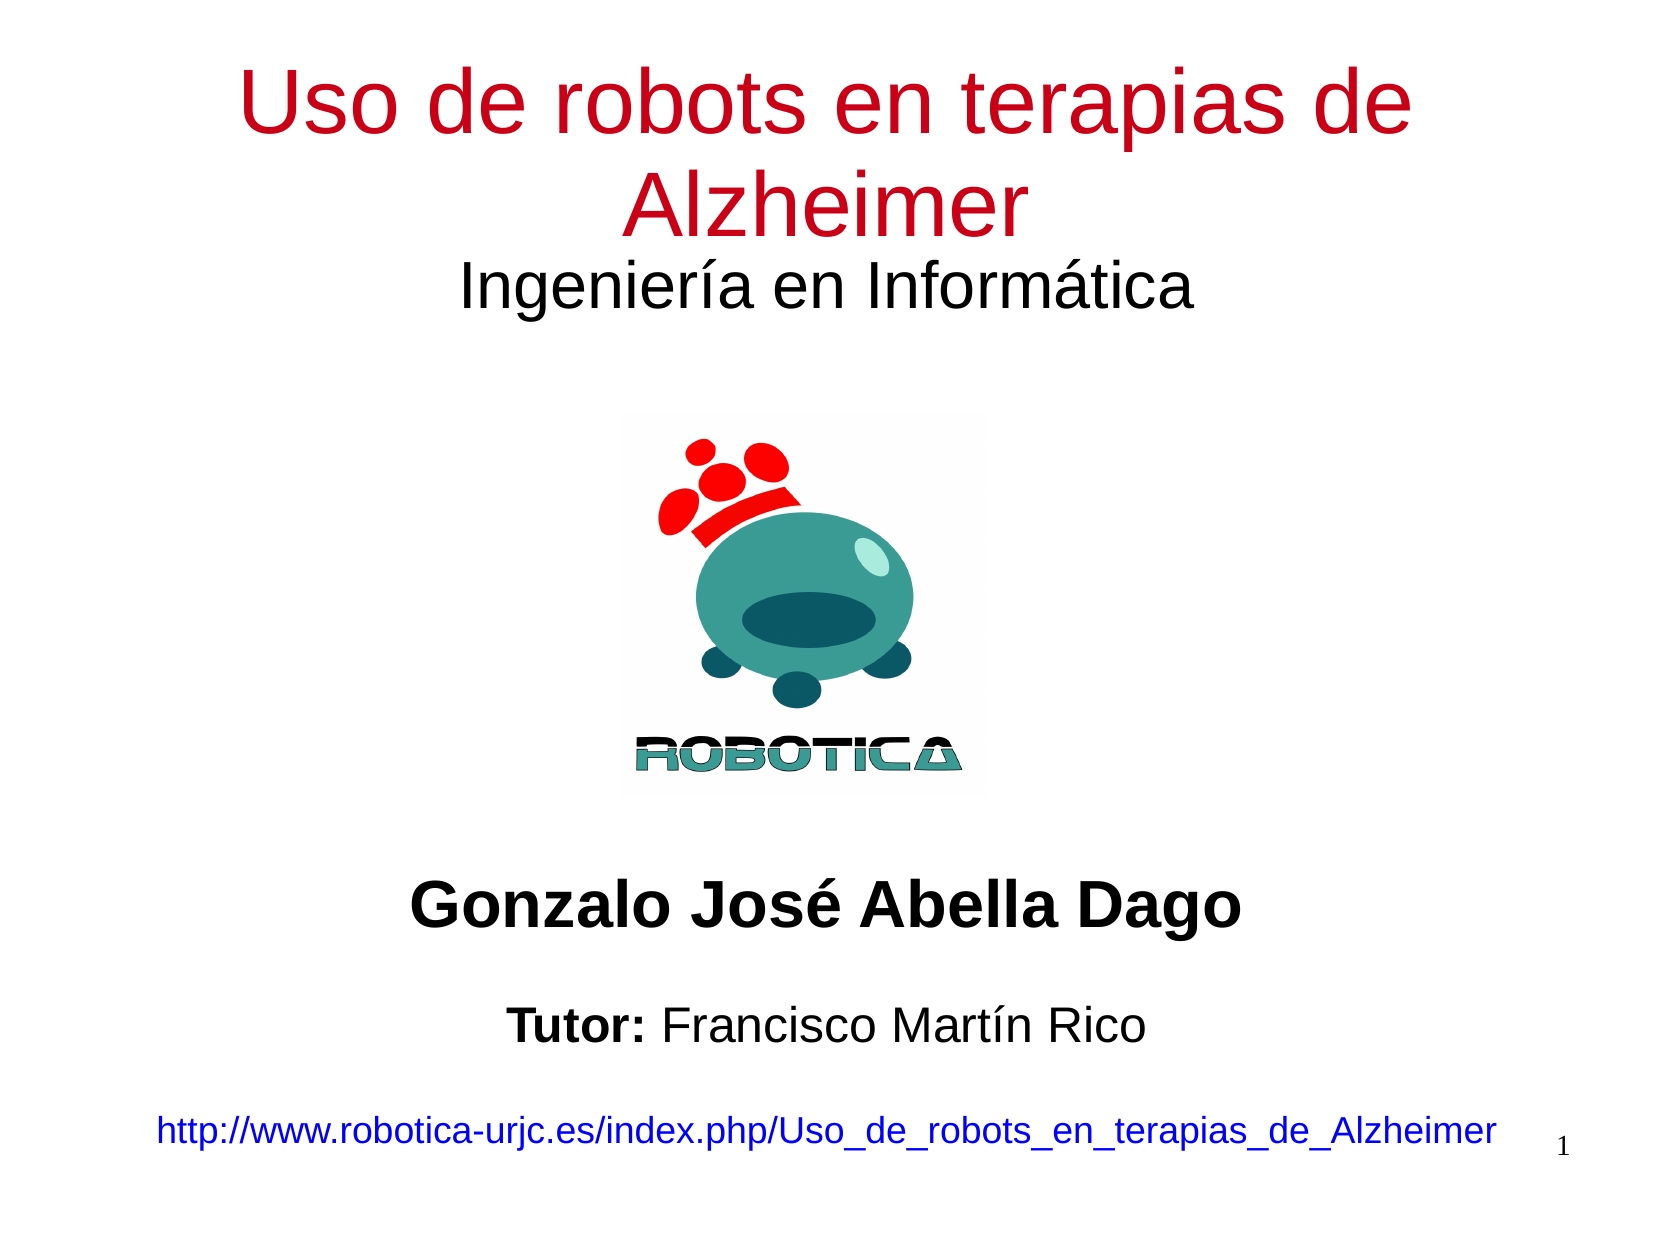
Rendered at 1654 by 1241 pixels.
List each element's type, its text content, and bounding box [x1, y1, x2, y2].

title Uso de robots en terapias de Alzheimer [82, 49, 1571, 257]
subtitle Ingeniería en Informática Gonzalo José Abella Dago Tutor: Francisco Martín Rico http://www.robotica-urjc.es/index.php/Uso_de_robots_en_terapias_de_Alzheimer [82, 276, 1571, 1123]
picture [620, 413, 990, 798]
